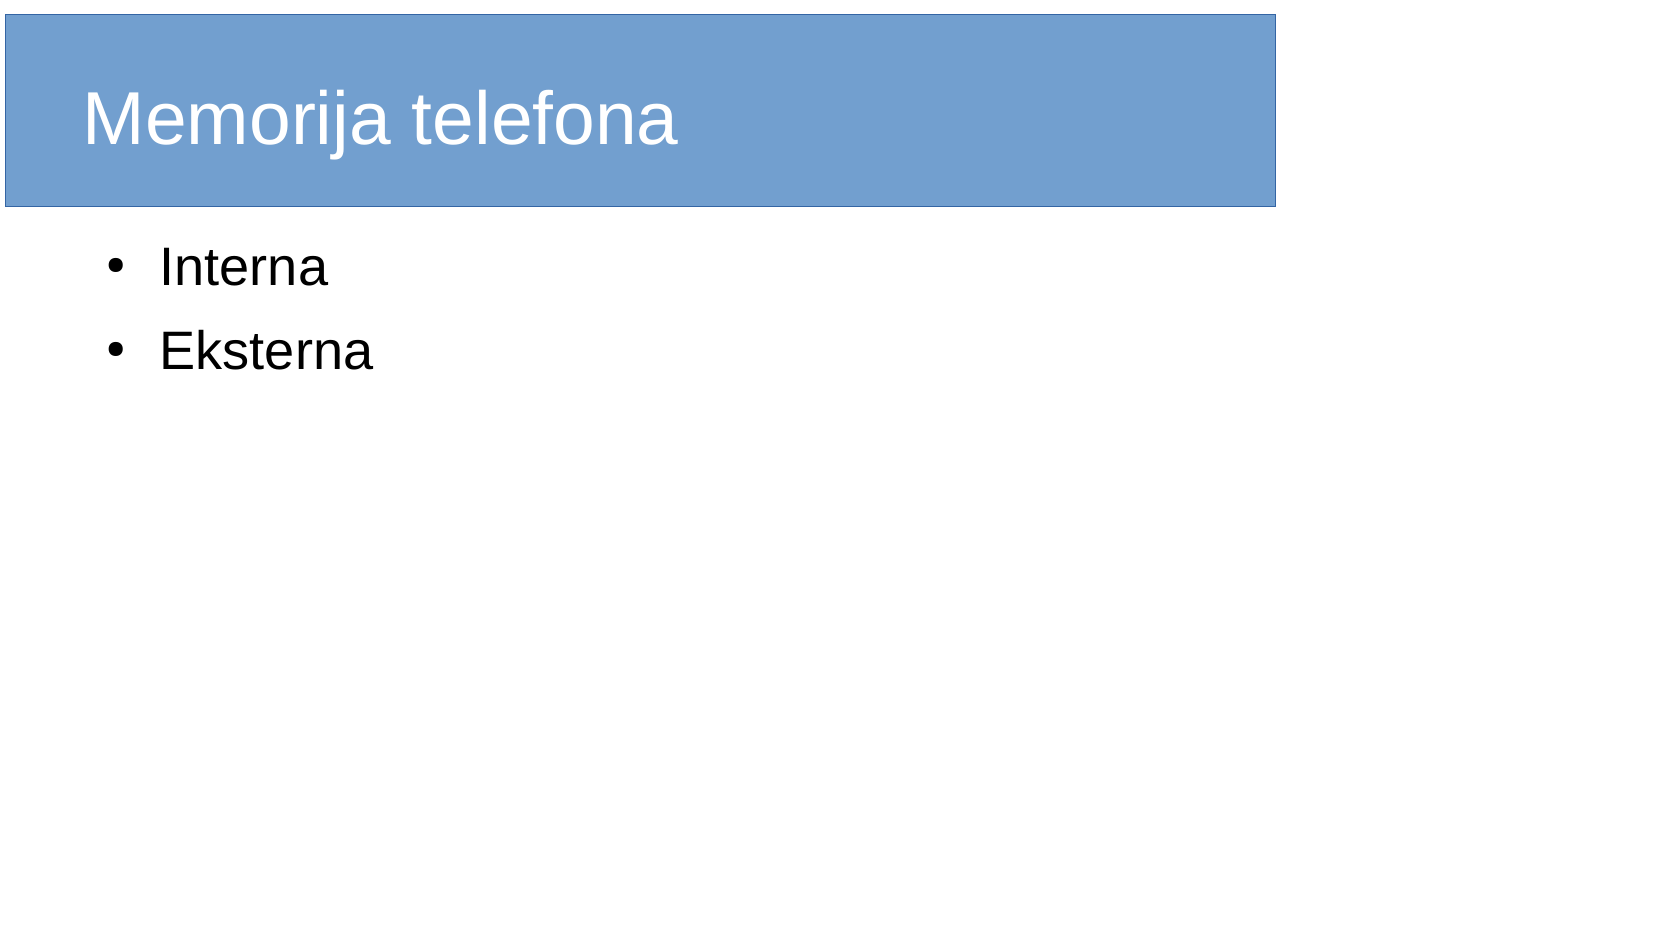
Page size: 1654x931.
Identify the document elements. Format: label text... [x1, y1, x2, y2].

title Memorija telefona [82, 44, 1235, 192]
list Interna Eksterna [88, 236, 1565, 798]
